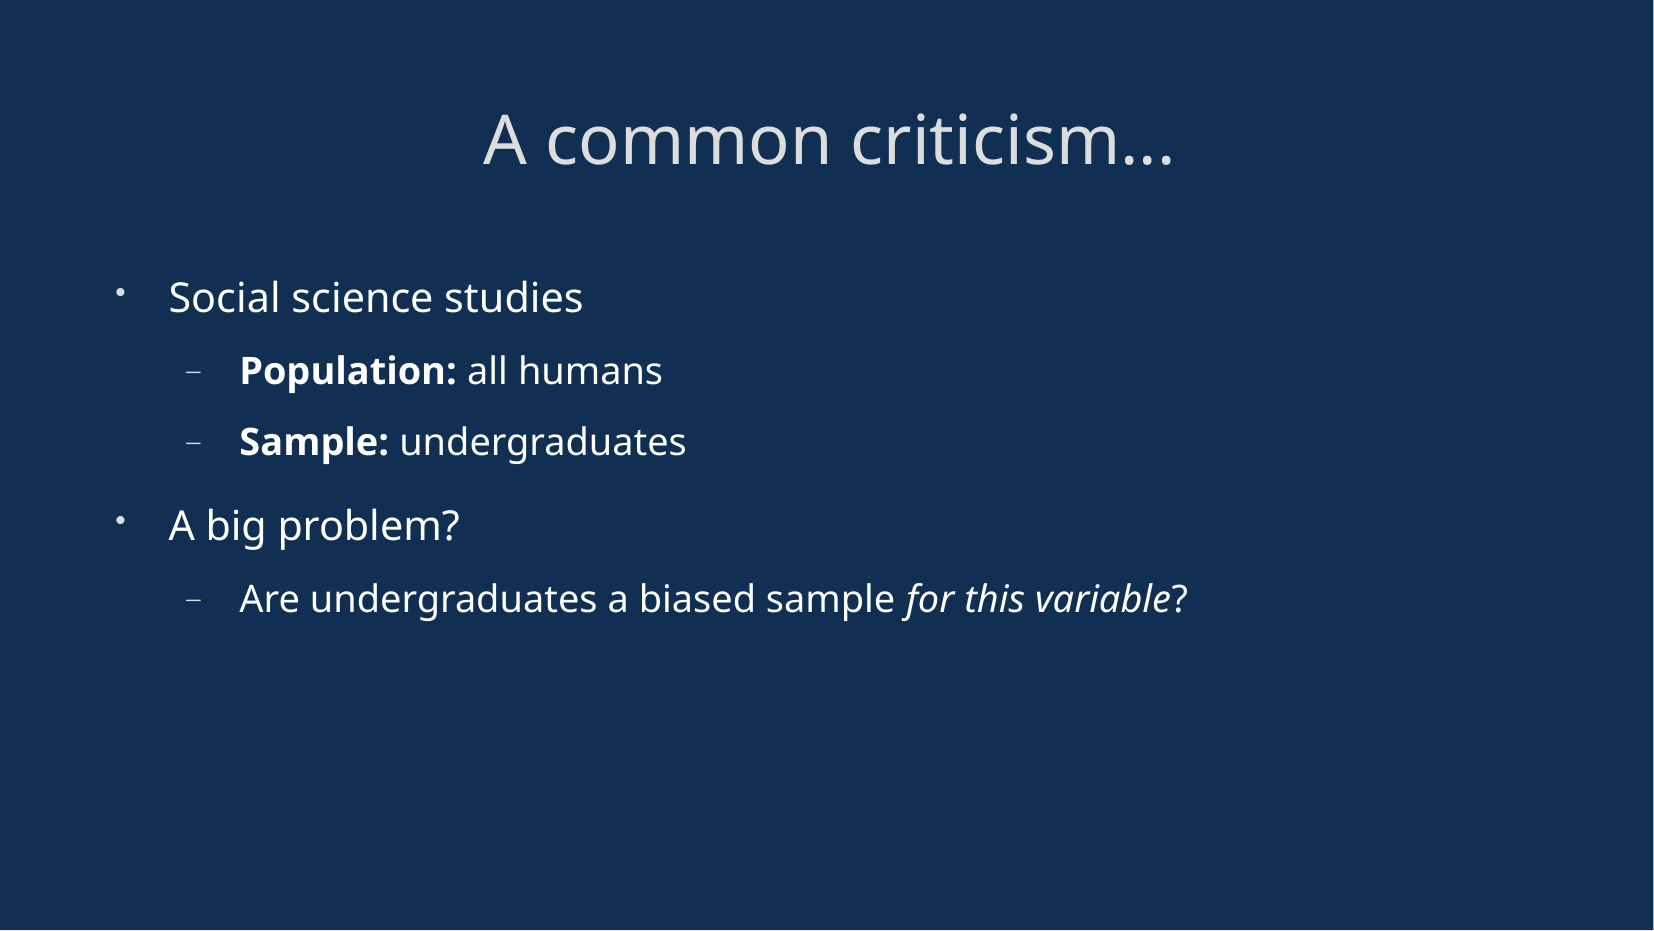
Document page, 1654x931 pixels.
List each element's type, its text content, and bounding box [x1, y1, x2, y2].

title A common criticism... [97, 56, 1563, 220]
list Social science studies Population: all humans Sample: undergraduates A big problem? Are undergraduates a biased sample for this variable? [97, 268, 1563, 806]
